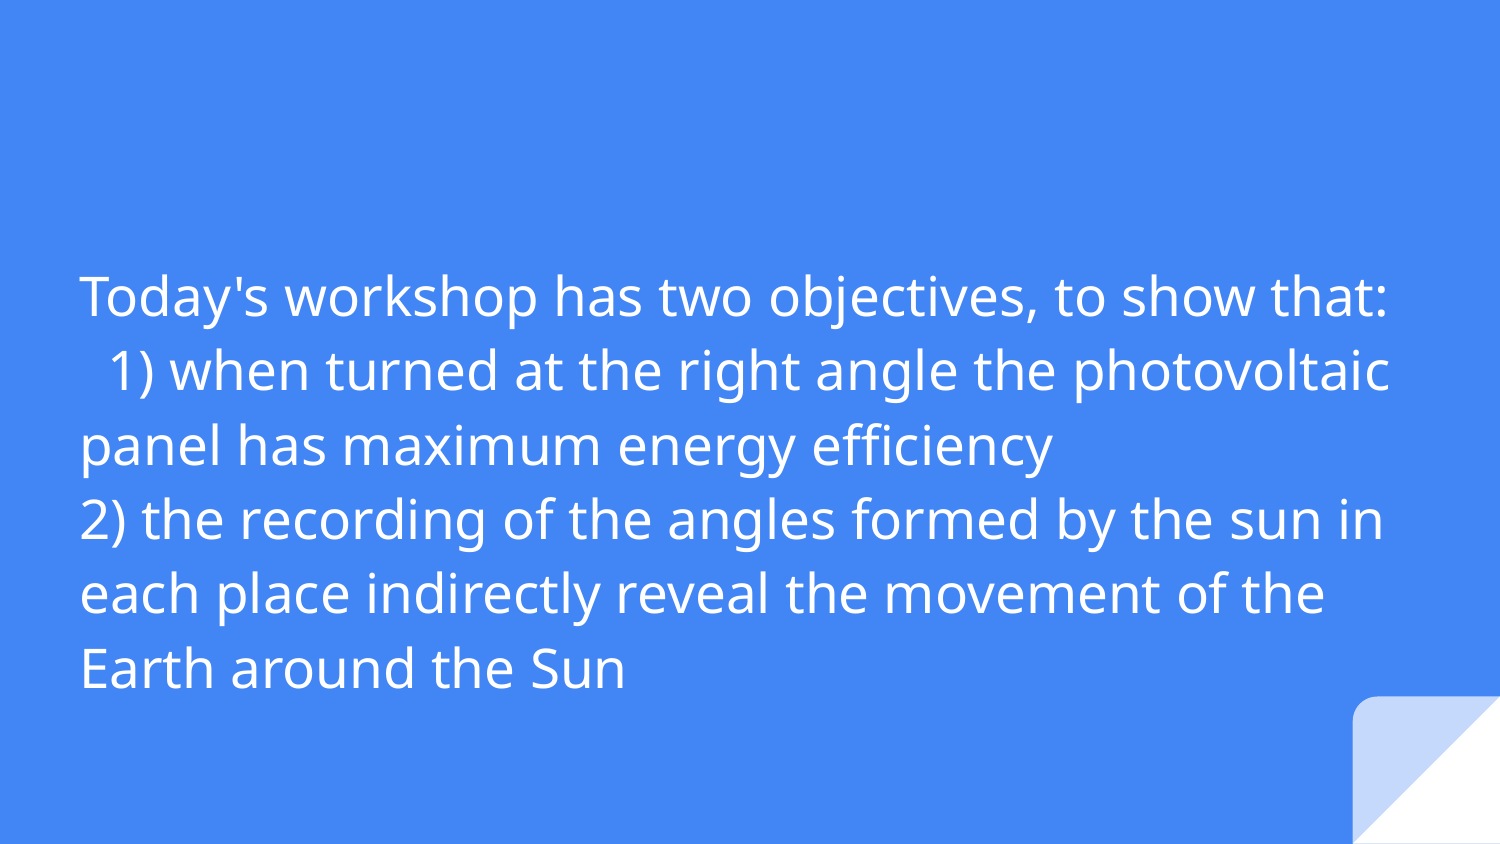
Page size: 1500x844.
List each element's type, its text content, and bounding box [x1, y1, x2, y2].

title Today's workshop has two objectives, to show that: 1) when turned at the right angle the photovoltaic panel has maximum energy efficiency 2) the recording of the angles formed by the sun in each place indirectly reveal the movement of the Earth around the Sun [64, 88, 1413, 795]
